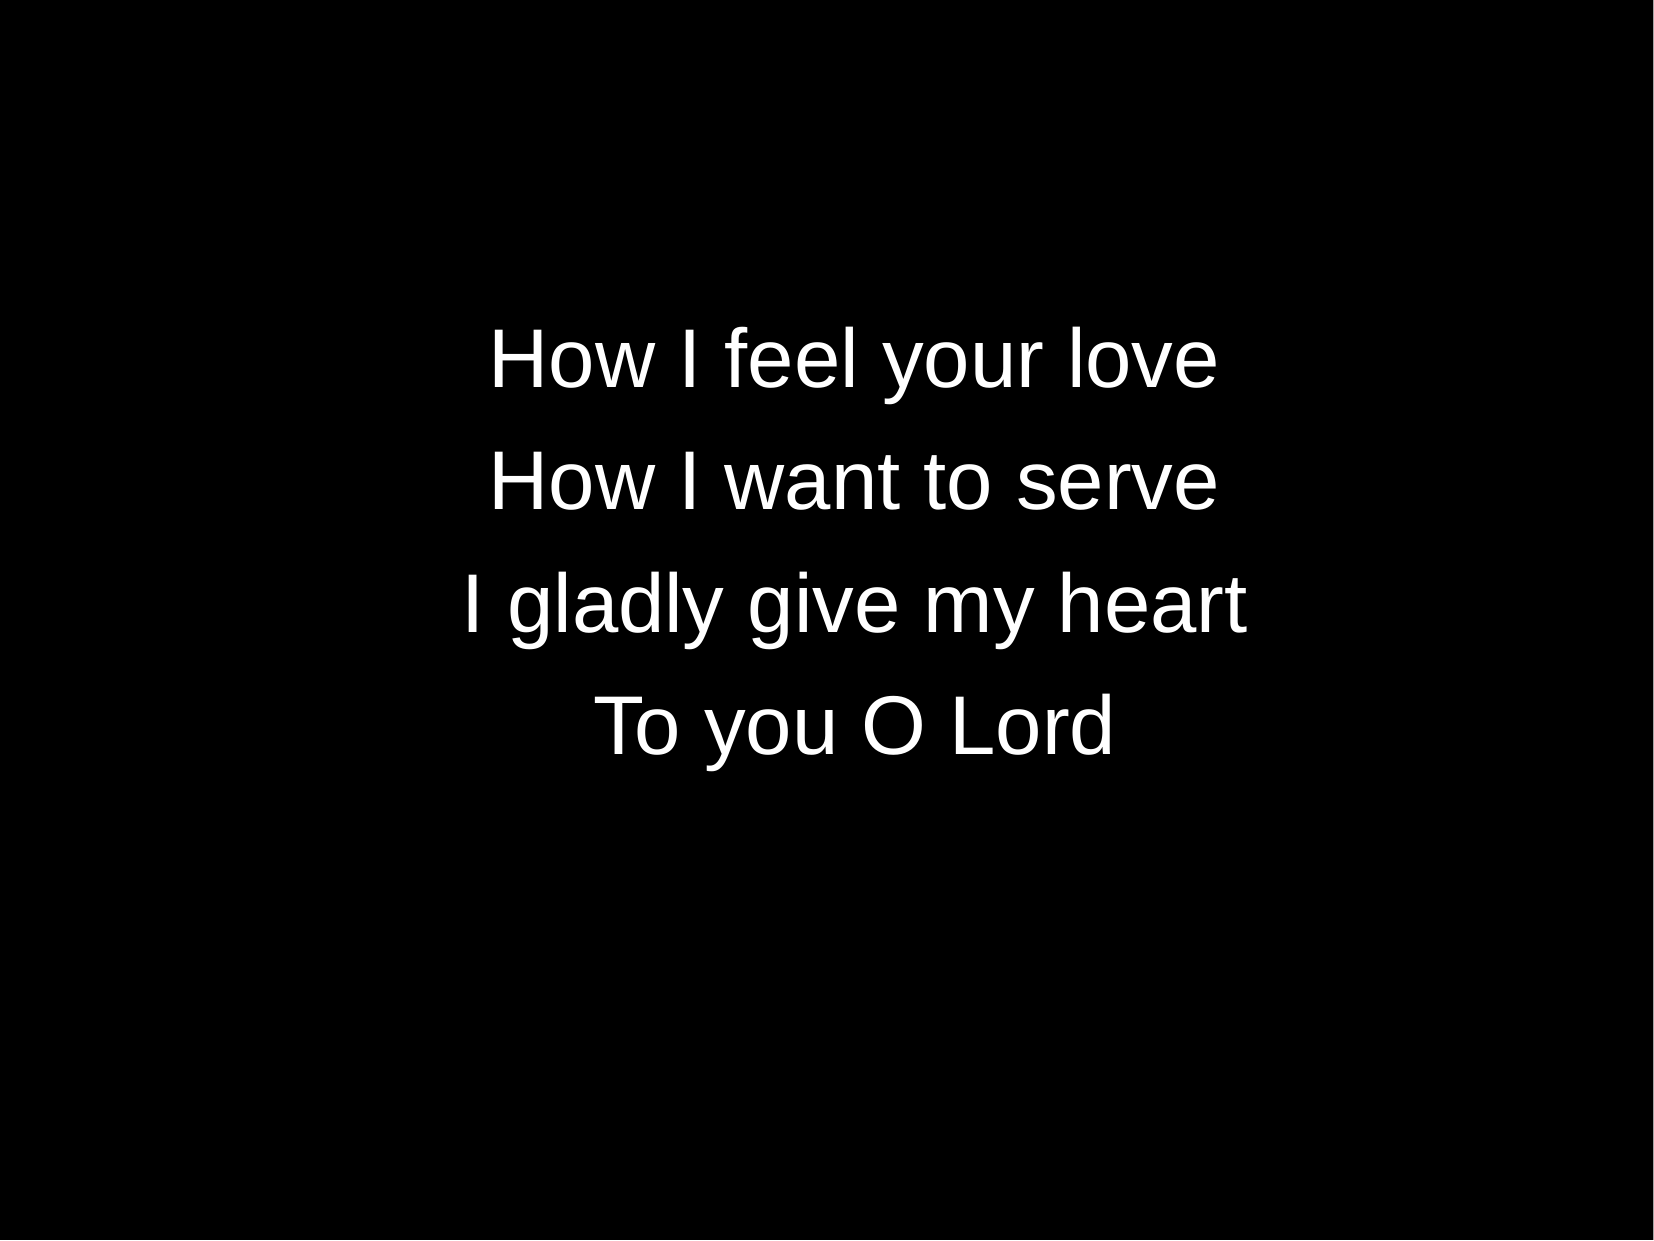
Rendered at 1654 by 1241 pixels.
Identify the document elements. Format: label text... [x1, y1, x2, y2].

list How I feel your love How I want to serve I gladly give my heart To you O Lord [0, 306, 1654, 1026]
